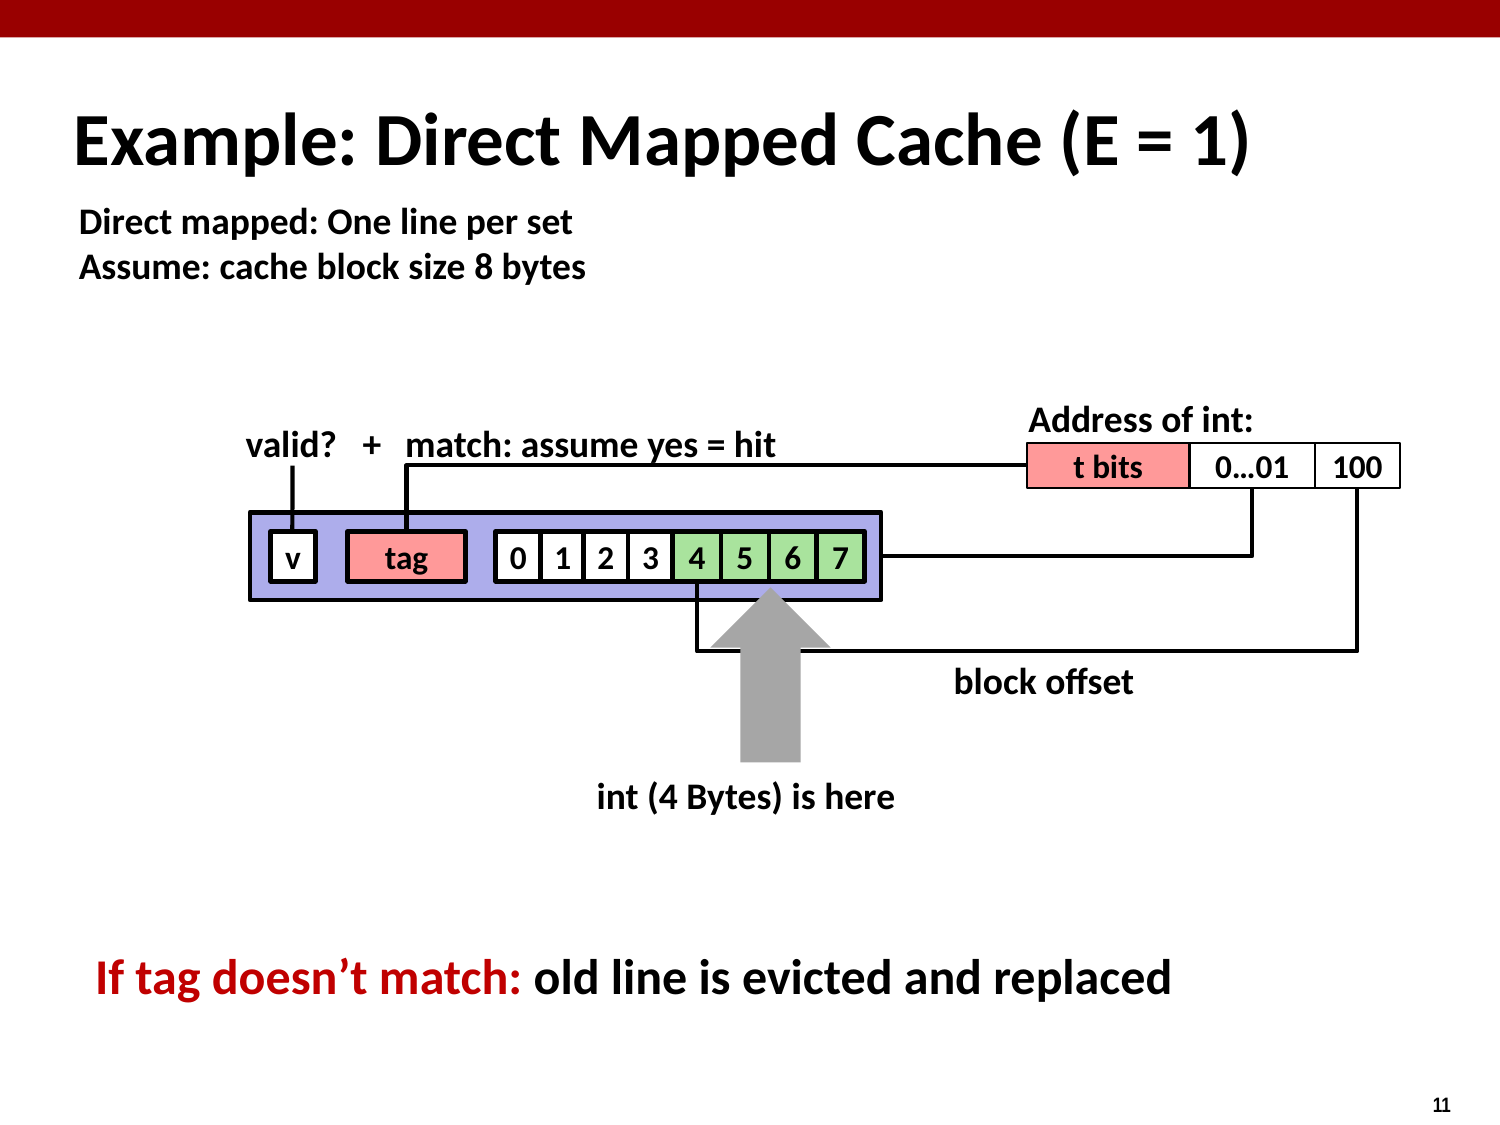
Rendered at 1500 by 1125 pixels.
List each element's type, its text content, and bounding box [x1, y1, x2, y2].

text_box 100 [1314, 443, 1400, 488]
text_box Direct mapped: One line per set Assume: cache block size 8 bytes [64, 189, 602, 295]
text_box 2 [583, 531, 628, 582]
text_box v [270, 531, 316, 582]
text_box 0 [495, 531, 540, 582]
text_box 6 [769, 531, 817, 582]
text_box int (4 Bytes) is here [581, 764, 911, 825]
text_box 1 [540, 531, 583, 582]
text_box If tag doesn’t match: old line is evicted and replaced [80, 937, 1188, 1013]
text_box 3 [628, 531, 672, 582]
text_box Address of int: [1013, 387, 1270, 448]
text_box 5 [721, 531, 769, 582]
title Example: Direct Mapped Cache (E = 1) [58, 72, 1304, 198]
text_box 0…01 [1189, 443, 1314, 488]
text_box match: assume yes = hit [397, 412, 792, 473]
text_box tag [347, 531, 466, 582]
text_box 4 [672, 531, 721, 582]
text_box block offset [938, 649, 1150, 710]
text_box 7 [817, 531, 865, 582]
text_box valid? + [230, 412, 397, 473]
text_box t bits [1027, 448, 1189, 488]
text_box [249, 512, 882, 763]
